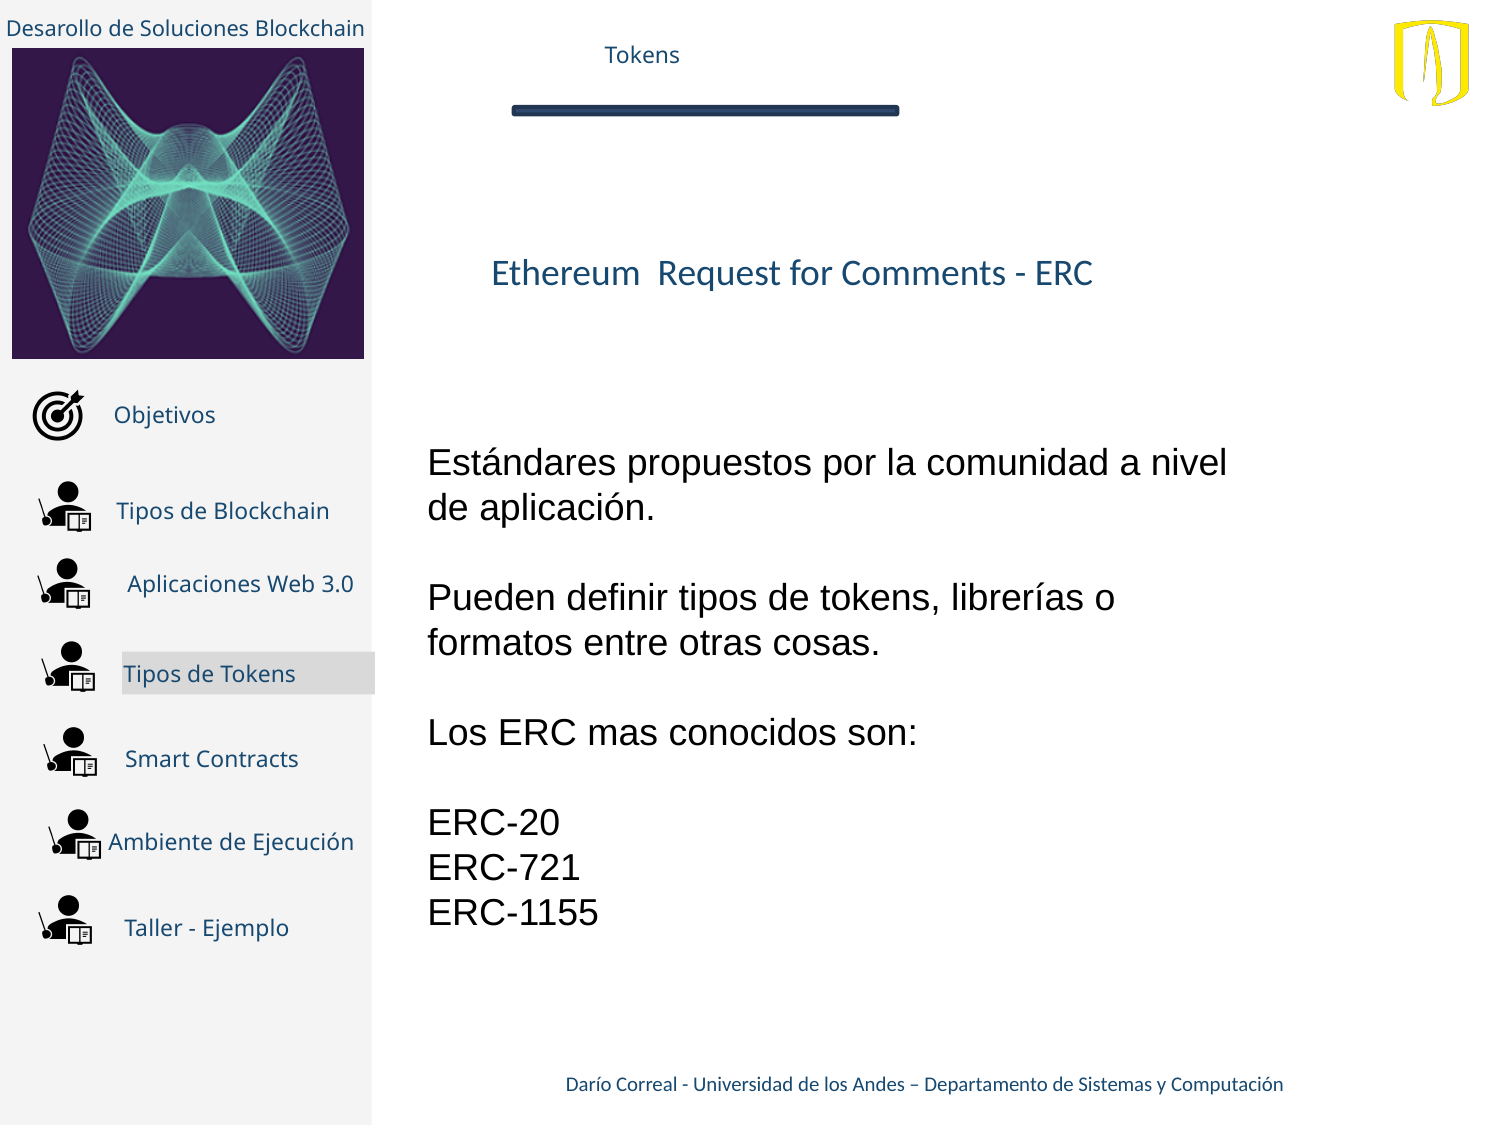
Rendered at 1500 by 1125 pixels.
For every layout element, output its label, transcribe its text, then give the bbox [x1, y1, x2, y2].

picture [36, 549, 98, 612]
text_box Tipos de Tokens [108, 652, 312, 695]
picture [37, 886, 100, 948]
picture [47, 800, 109, 863]
picture [37, 472, 99, 535]
text_box [513, 107, 898, 115]
picture [42, 718, 105, 780]
text_box Aplicaciones Web 3.0 [112, 562, 370, 605]
picture [40, 632, 103, 695]
text_box Darío Correal - Universidad de los Andes – Departamento de Sistemas y Computación [551, 1062, 1300, 1103]
picture [12, 48, 364, 359]
text_box Ambiente de Ejecución [63, 820, 370, 863]
text_box Tokens [589, 32, 696, 76]
text_box Taller - Ejemplo [109, 905, 305, 949]
text_box Ethereum Request for Comments - ERC [375, 240, 1210, 301]
text_box Objetivos [98, 393, 231, 437]
picture [1387, 19, 1476, 107]
picture [27, 384, 90, 446]
text_box [122, 651, 375, 695]
text_box Tipos de Blockchain [101, 489, 346, 532]
text_box Estándares propuestos por la comunidad a nivel de aplicación. Pueden definir tipos de tokens, librerías o formatos entre otras cosas. Los ERC mas conocidos son: ERC-20 ERC-721 ERC-1155 [412, 430, 1275, 908]
text_box Smart Contracts [110, 737, 314, 781]
